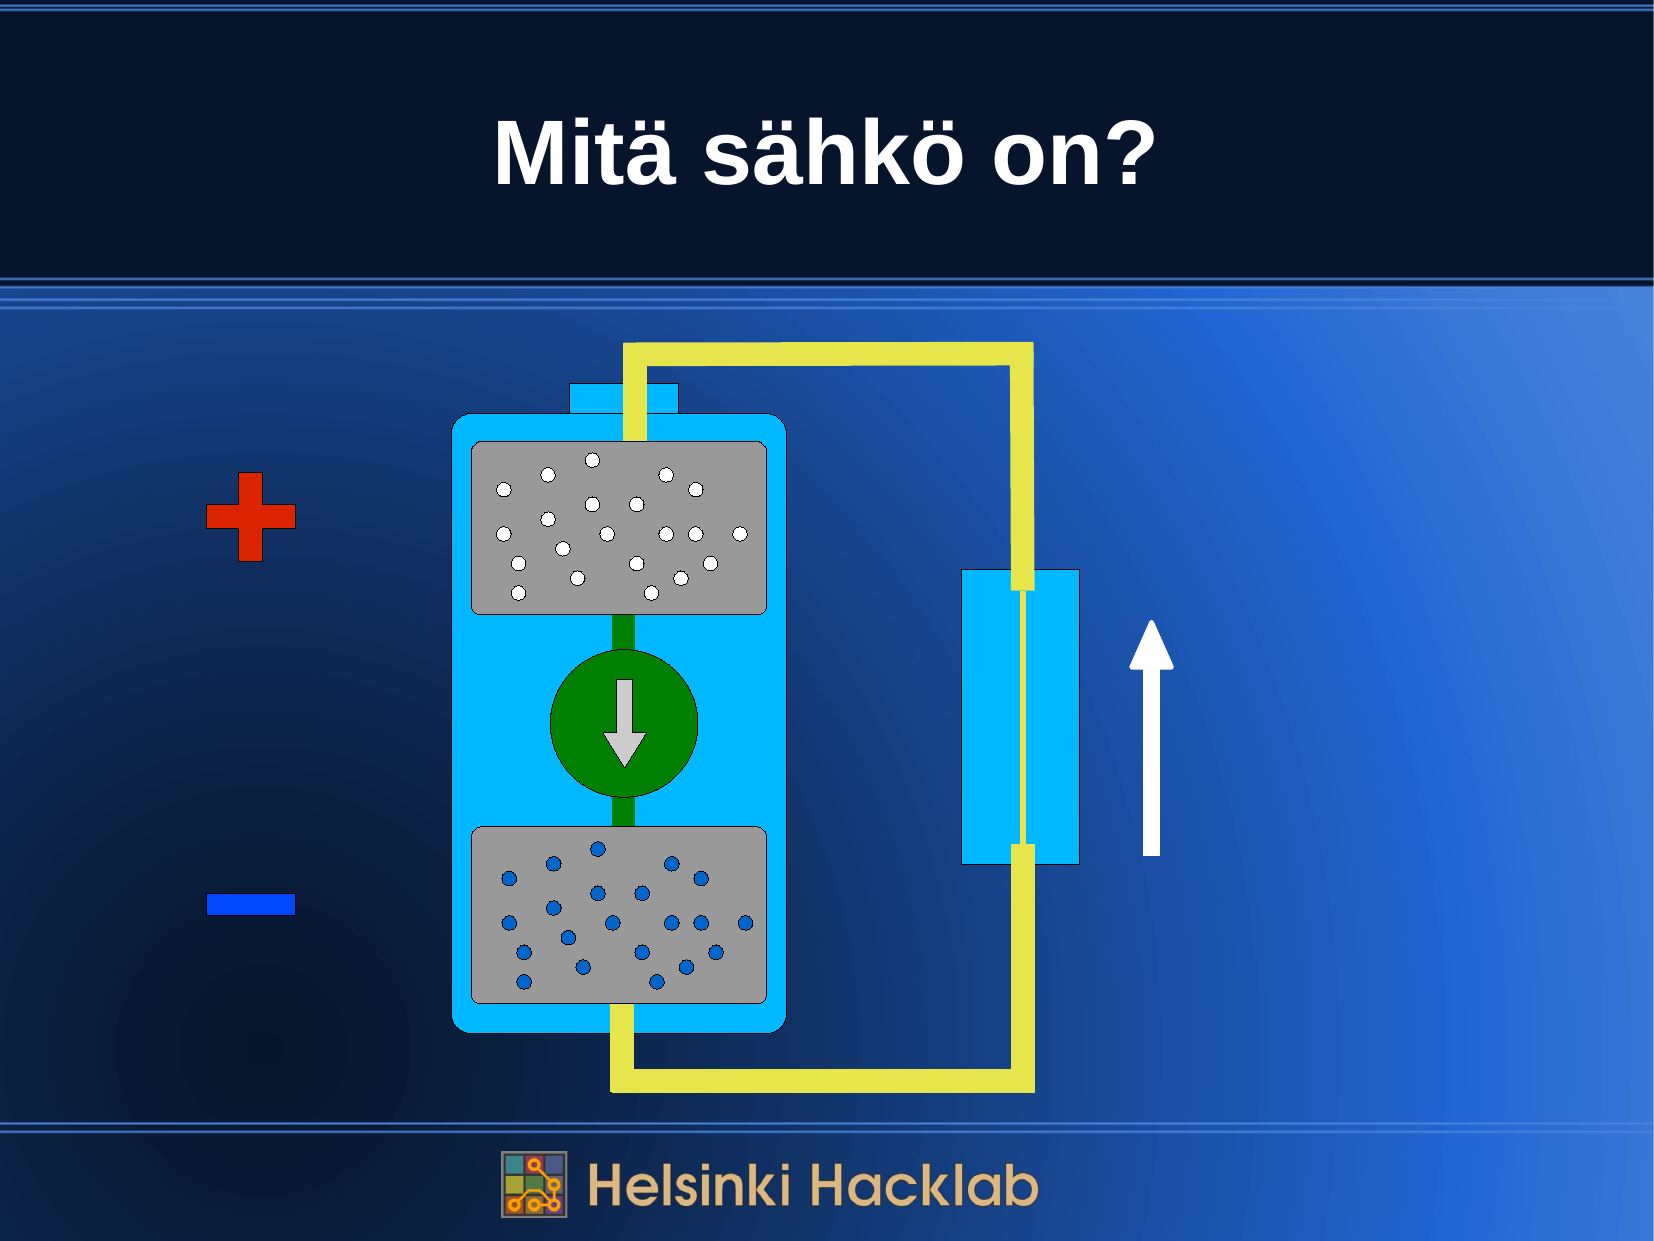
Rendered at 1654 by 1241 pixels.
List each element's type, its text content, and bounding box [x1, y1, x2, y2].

title Mitä sähkö on? [82, 49, 1571, 257]
text_box [961, 569, 1020, 865]
text_box [206, 472, 296, 562]
text_box [451, 383, 787, 1034]
text_box [1026, 569, 1080, 865]
text_box [206, 893, 296, 916]
picture [0, 0, 1654, 1241]
